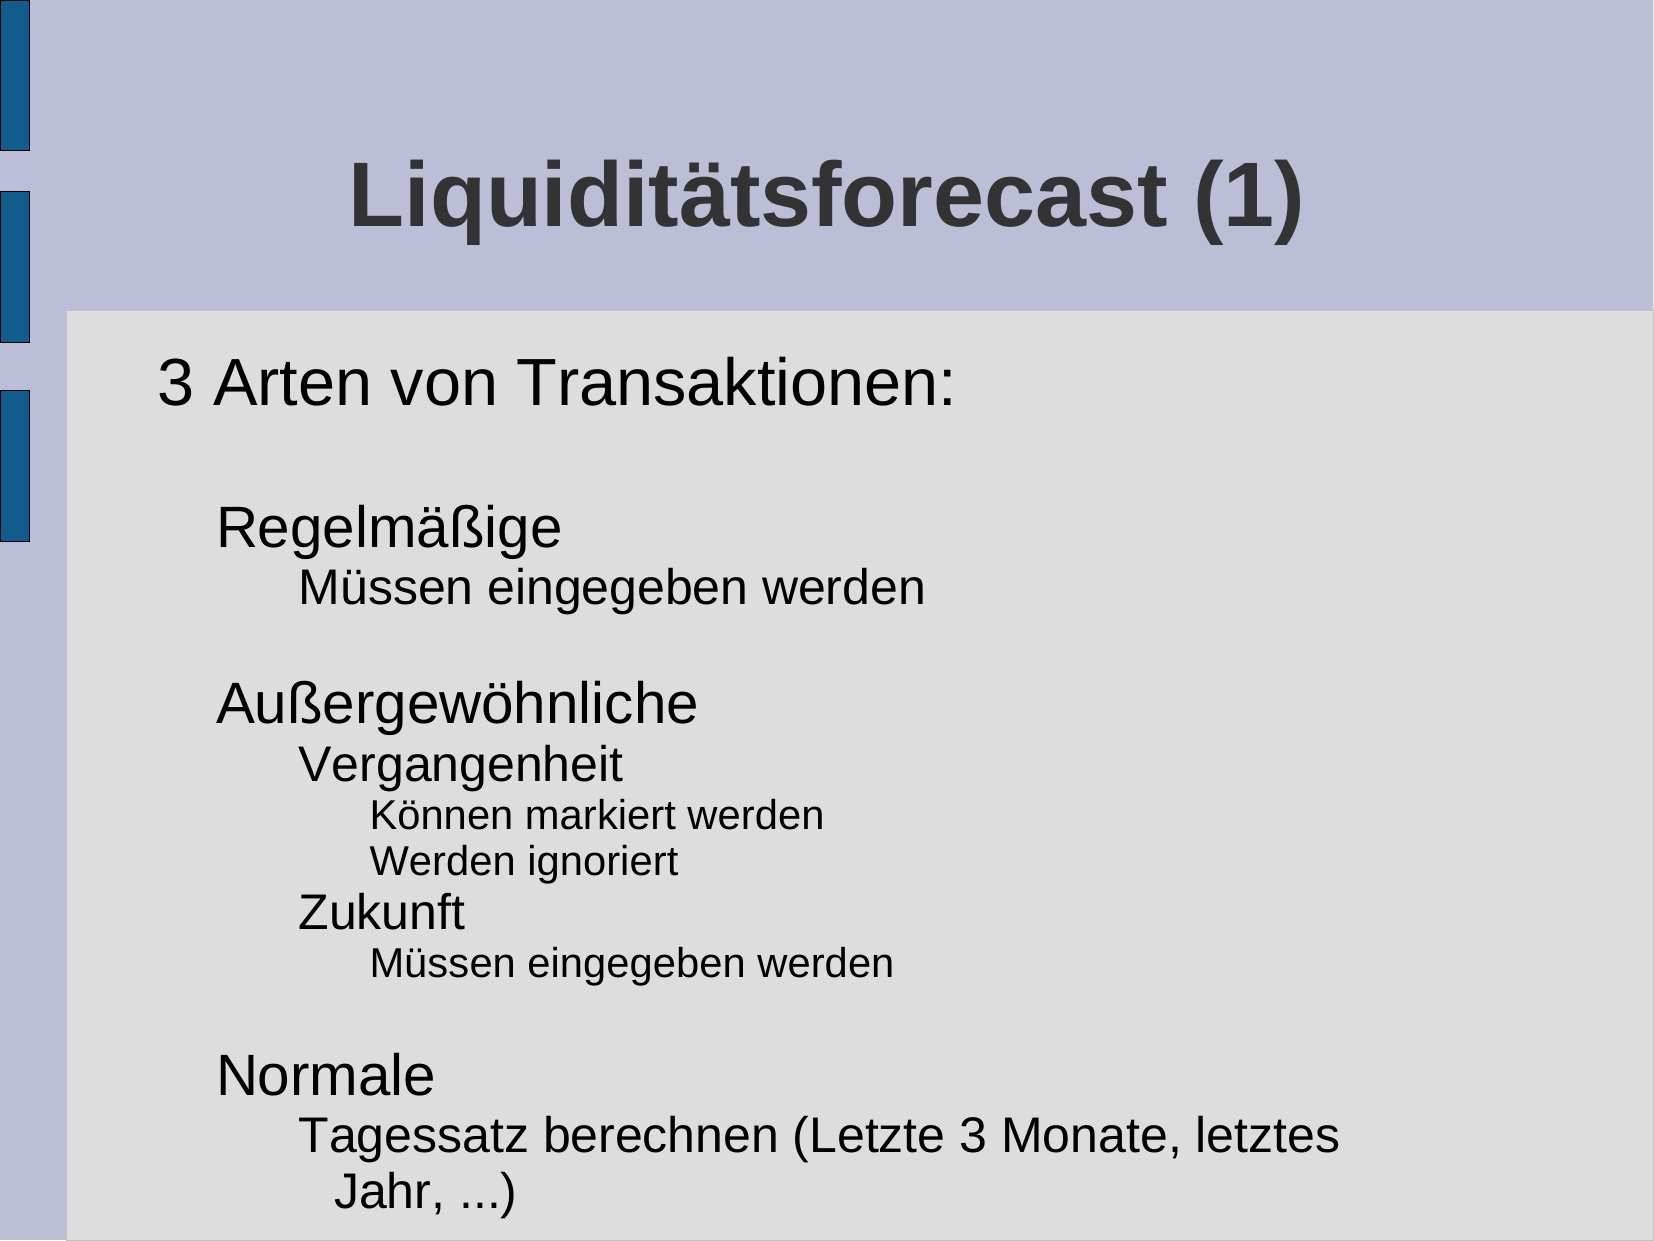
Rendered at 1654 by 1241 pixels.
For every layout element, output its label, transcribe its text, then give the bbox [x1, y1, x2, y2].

list 3 Arten von Transaktionen: Regelmäßige Müssen eingegeben werden Außergewöhnliche Vergangenheit Können markiert werden Werden ignoriert Zukunft Müssen eingegeben werden Normale Tagessatz berechnen (Letzte 3 Monate, letztes Jahr, ...) [121, 344, 1534, 1220]
title Liquiditätsforecast (1) [121, 91, 1534, 299]
